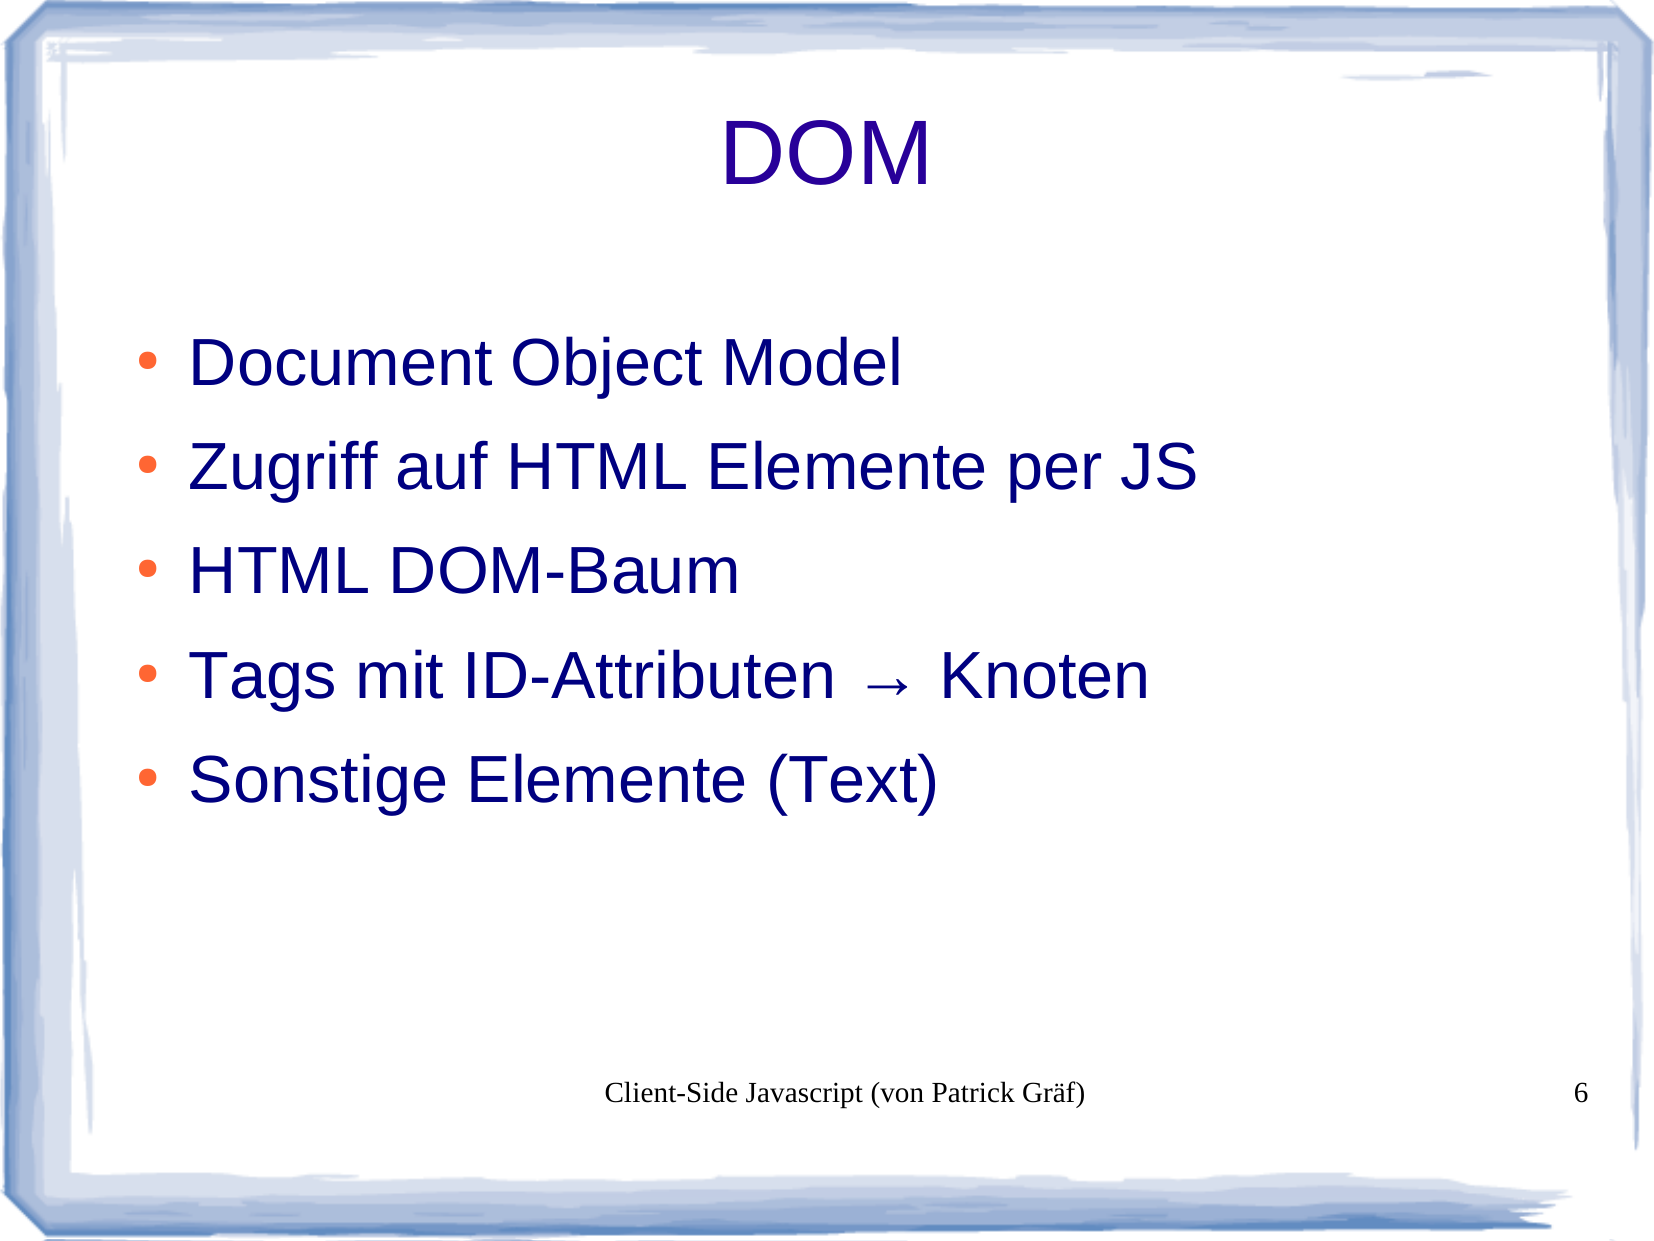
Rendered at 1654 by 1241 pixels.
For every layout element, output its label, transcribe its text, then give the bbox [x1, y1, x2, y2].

picture [0, 0, 1654, 1241]
list Document Object Model Zugriff auf HTML Elemente per JS HTML DOM-Baum Tags mit ID-Attributen → Knoten Sonstige Elemente (Text) [118, 324, 1571, 1004]
title DOM [82, 49, 1571, 257]
